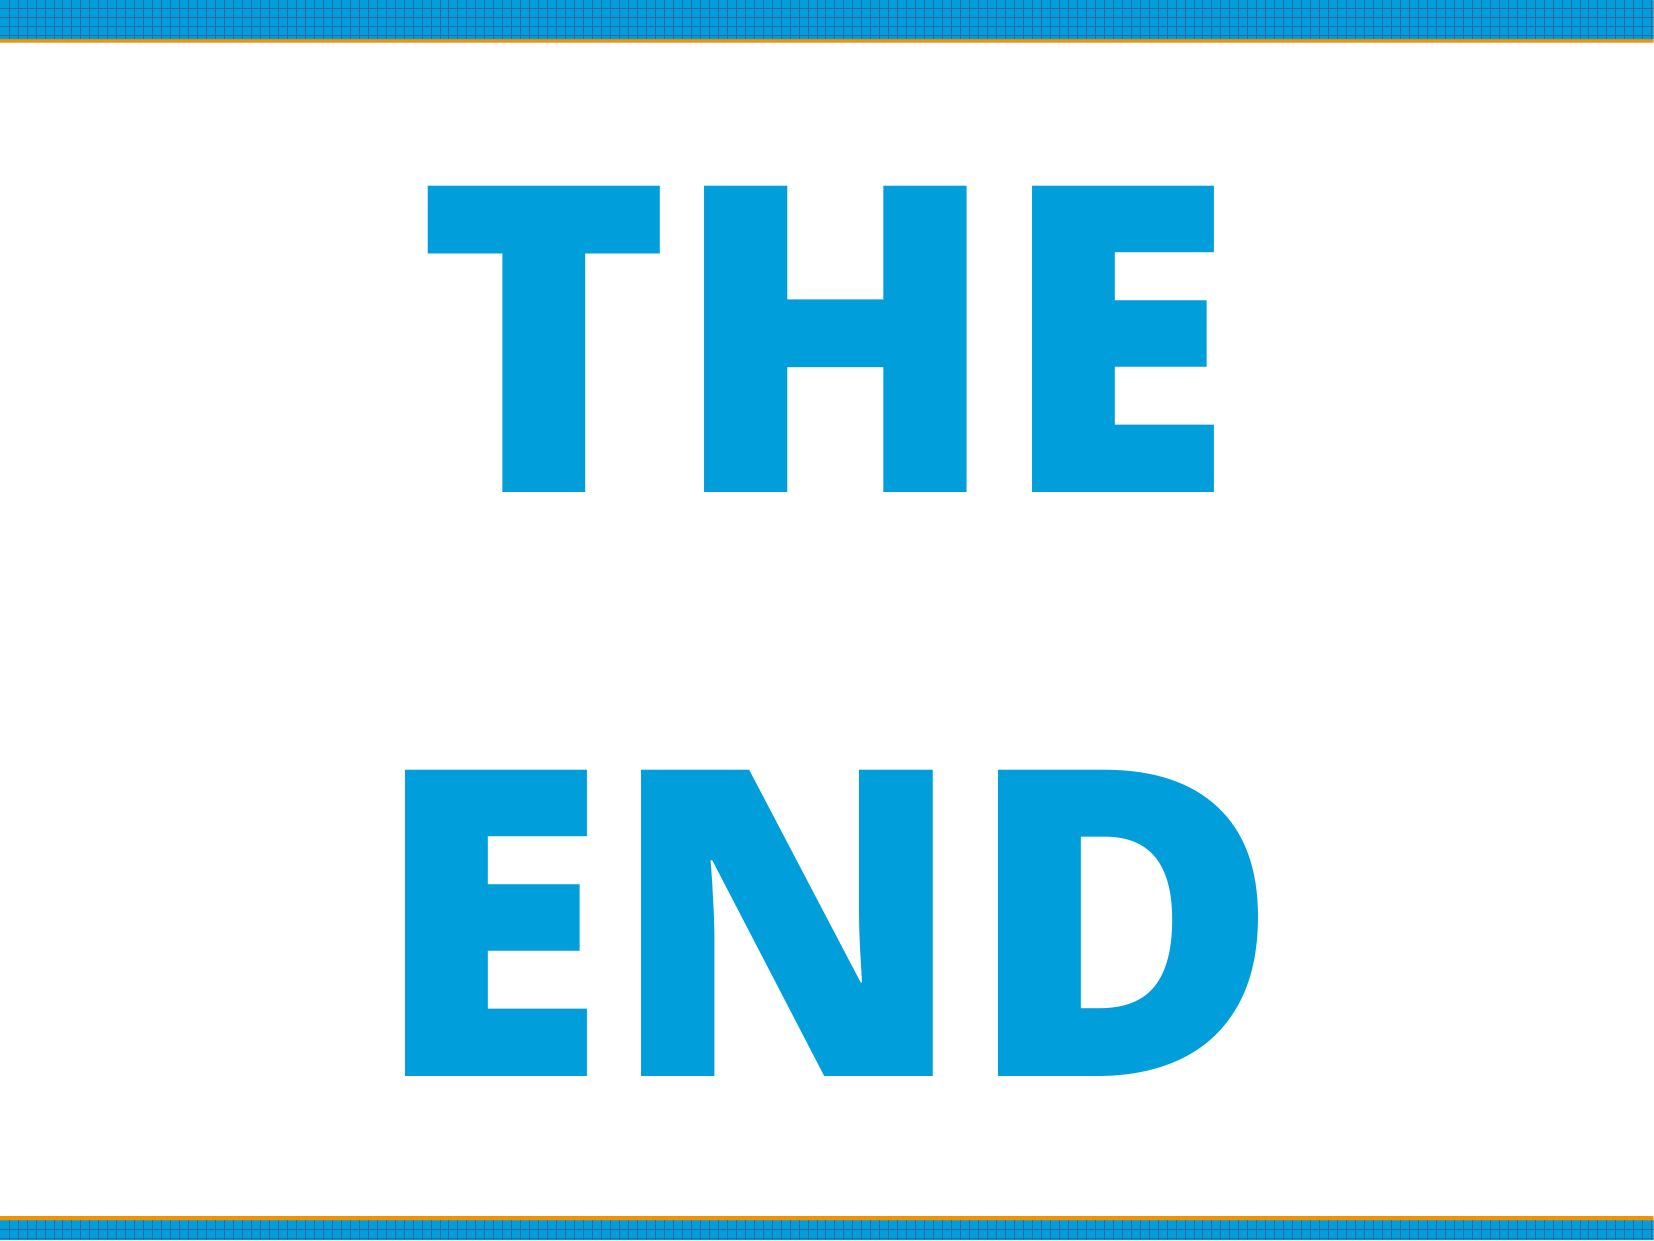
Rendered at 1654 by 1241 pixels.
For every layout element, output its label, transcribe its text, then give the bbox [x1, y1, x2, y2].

subtitle THE END [82, 137, 1571, 1098]
